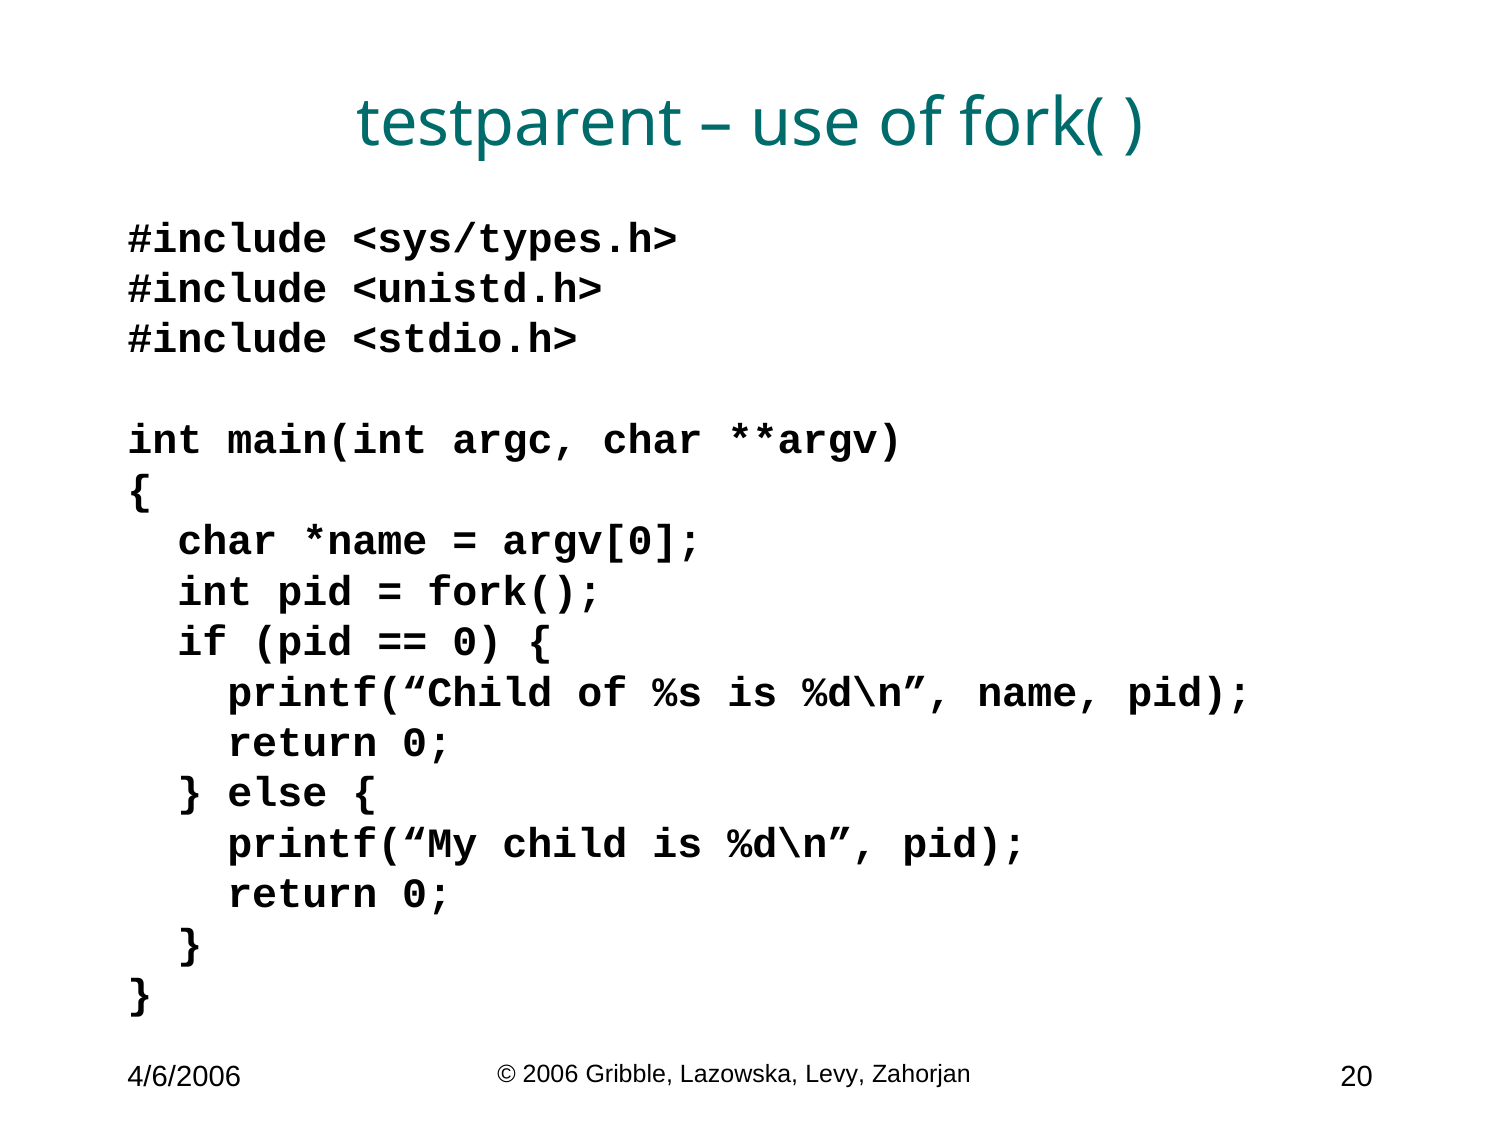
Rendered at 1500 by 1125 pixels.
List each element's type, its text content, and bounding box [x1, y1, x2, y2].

list #include <sys/types.h> #include <unistd.h> #include <stdio.h> int main(int argc, char **argv) { char *name = argv[0]; int pid = fork(); if (pid == 0) { printf(“Child of %s is %d\n”, name, pid); return 0; } else { printf(“My child is %d\n”, pid); return 0; } } [112, 212, 1388, 1025]
title testparent – use of fork( ) [112, 62, 1388, 175]
